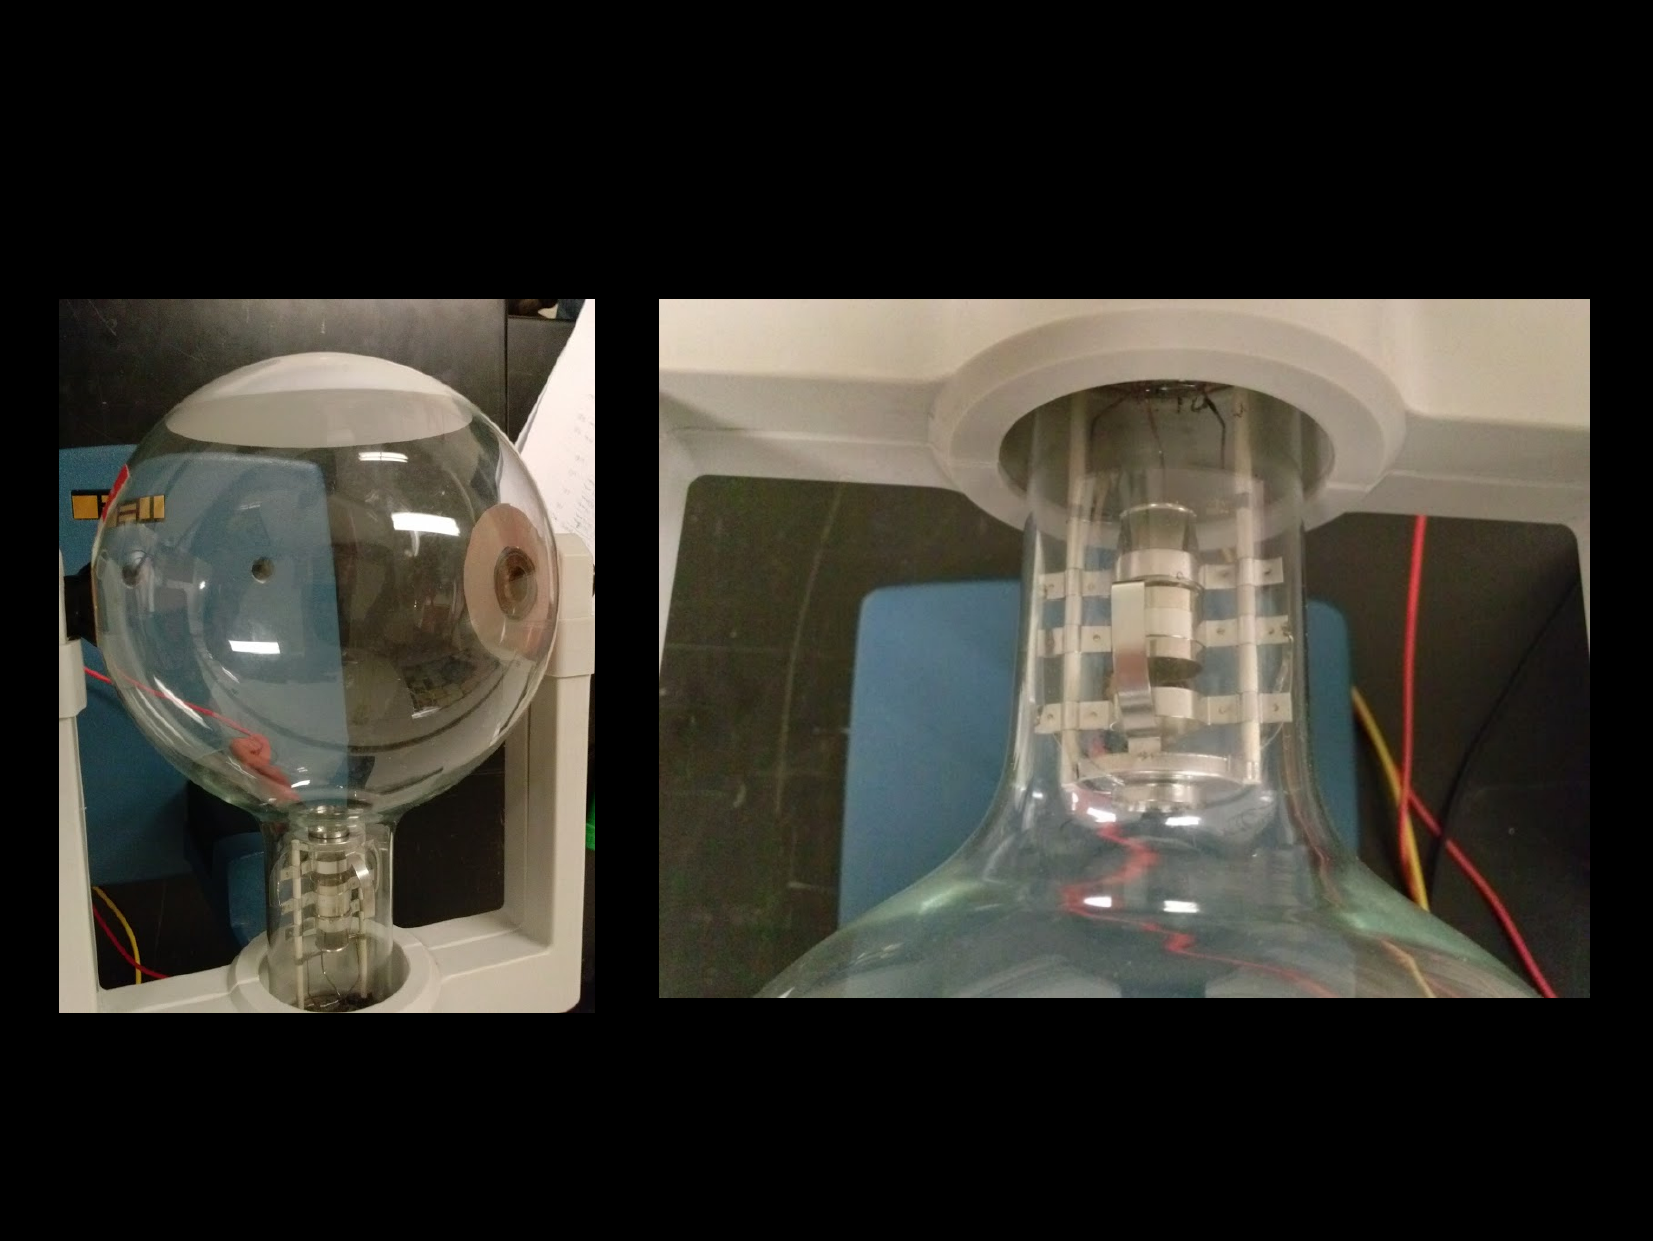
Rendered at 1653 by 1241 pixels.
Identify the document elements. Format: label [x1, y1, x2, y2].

picture [659, 299, 1590, 998]
picture [59, 299, 595, 1013]
